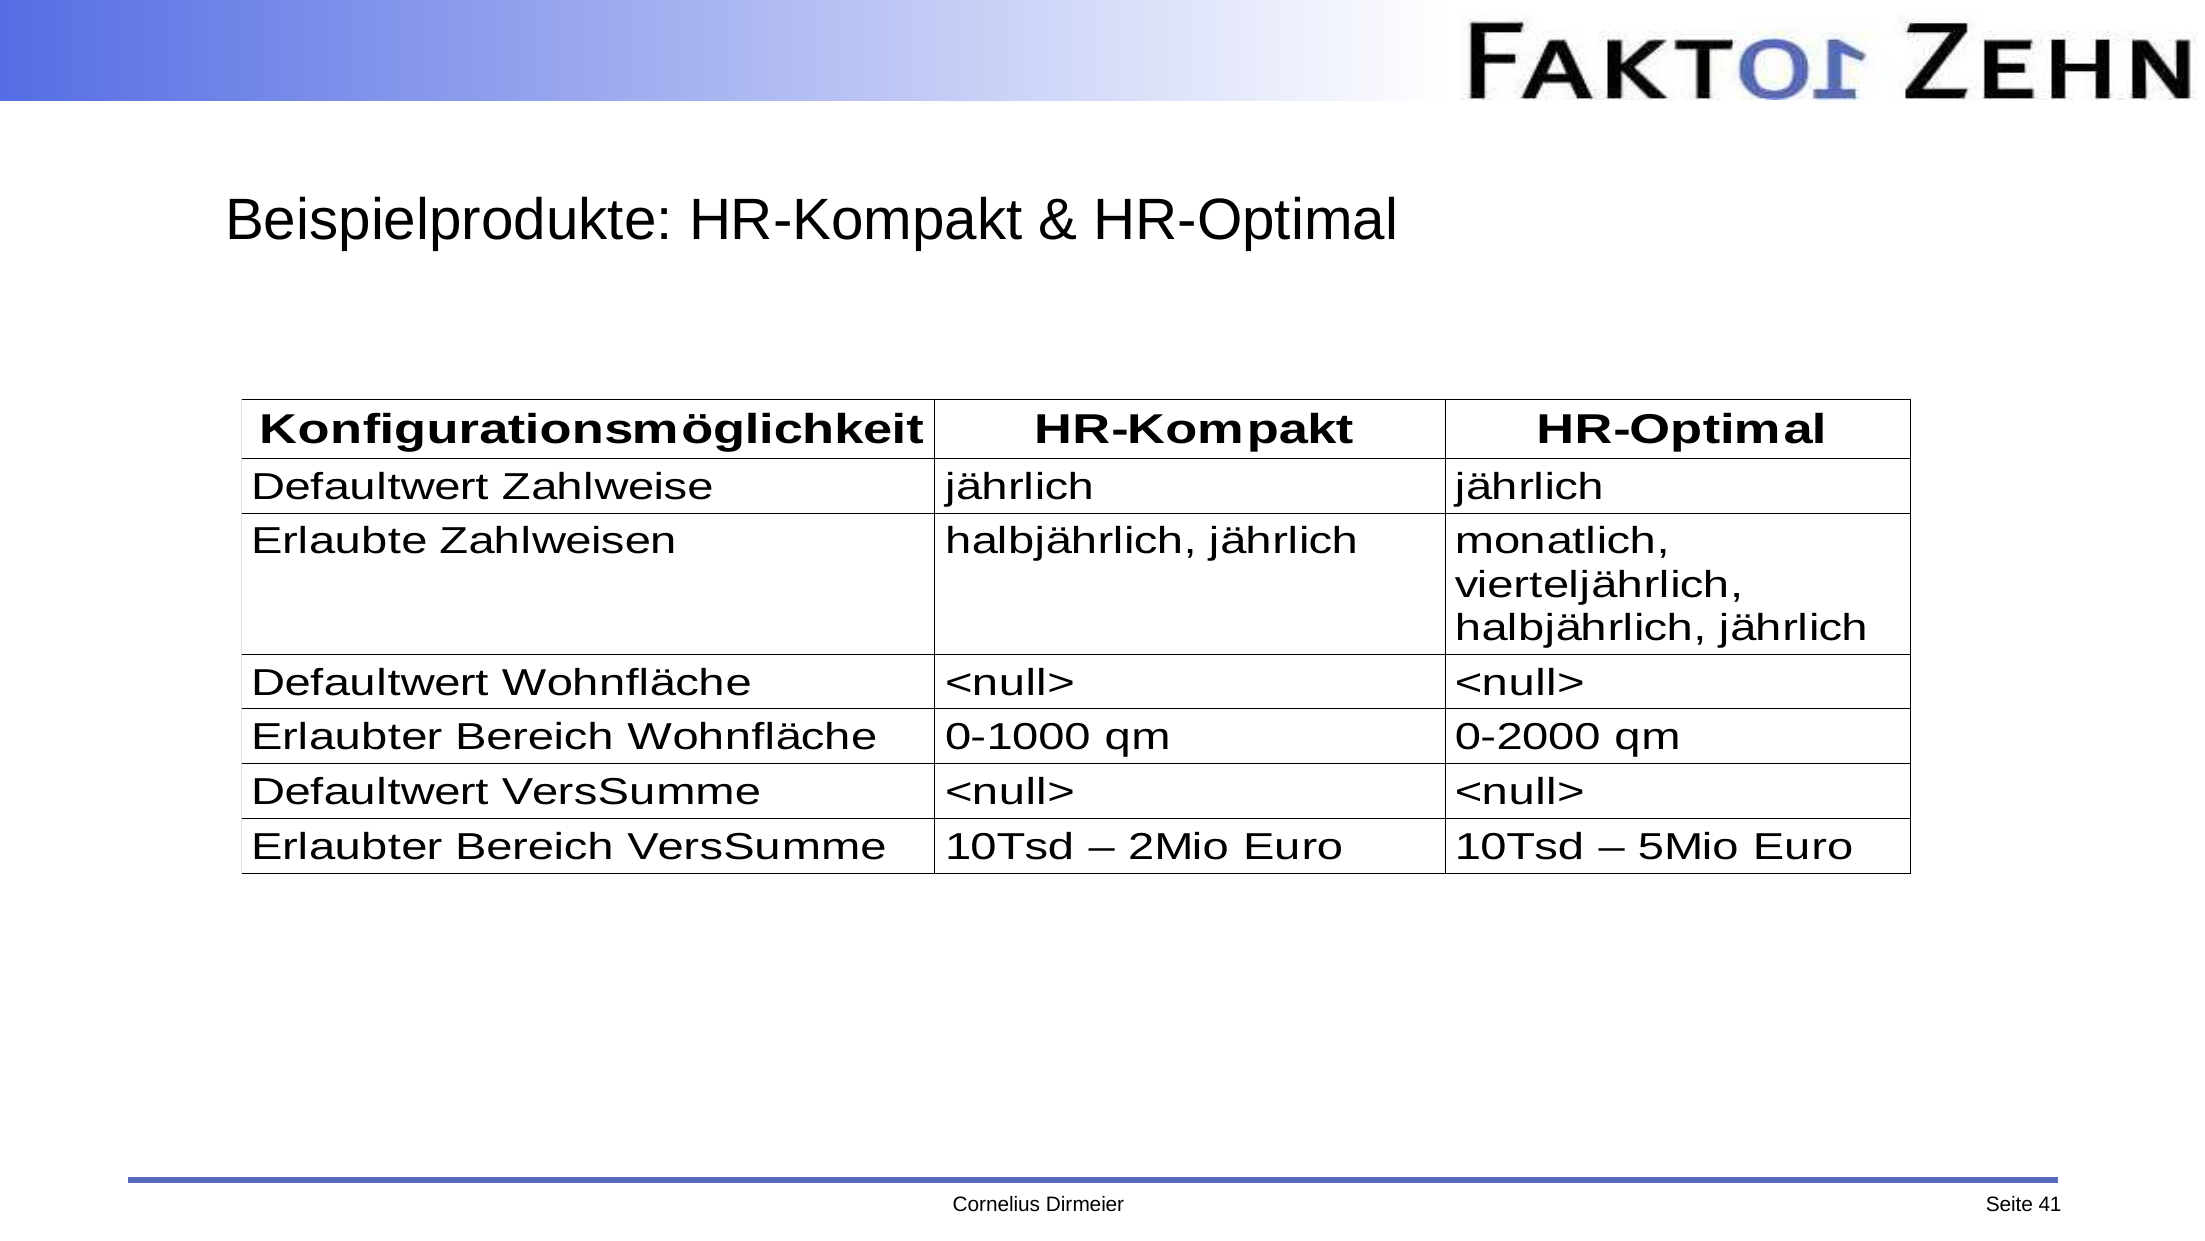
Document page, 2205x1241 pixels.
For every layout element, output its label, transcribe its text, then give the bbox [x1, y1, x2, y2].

title Beispielprodukte: HR-Kompakt & HR-Optimal [225, 142, 1981, 296]
chart [241, 398, 1912, 1134]
picture [1460, 7, 2202, 100]
